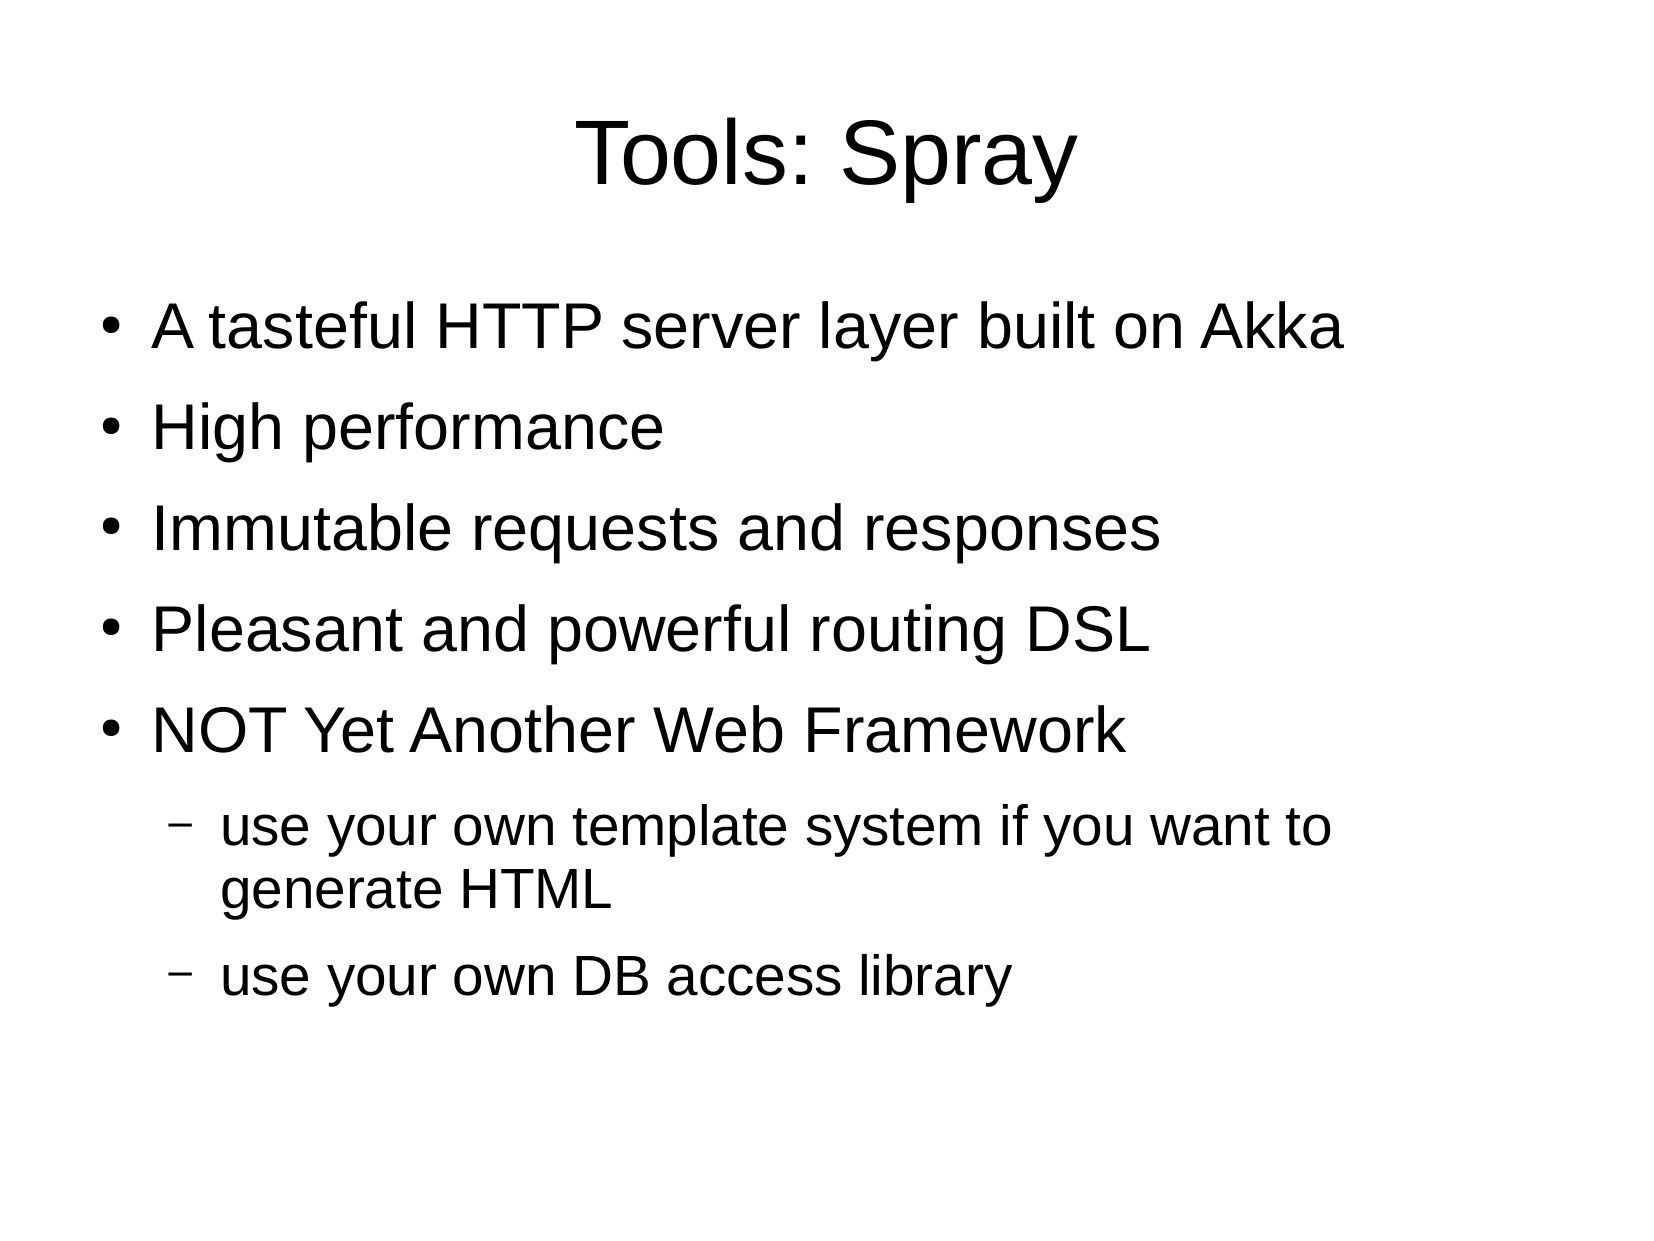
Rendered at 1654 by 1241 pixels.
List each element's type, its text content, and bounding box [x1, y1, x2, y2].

list A tasteful HTTP server layer built on Akka High performance Immutable requests and responses Pleasant and powerful routing DSL NOT Yet Another Web Framework use your own template system if you want to generate HTML use your own DB access library [82, 290, 1571, 1010]
title Tools: Spray [82, 49, 1571, 257]
